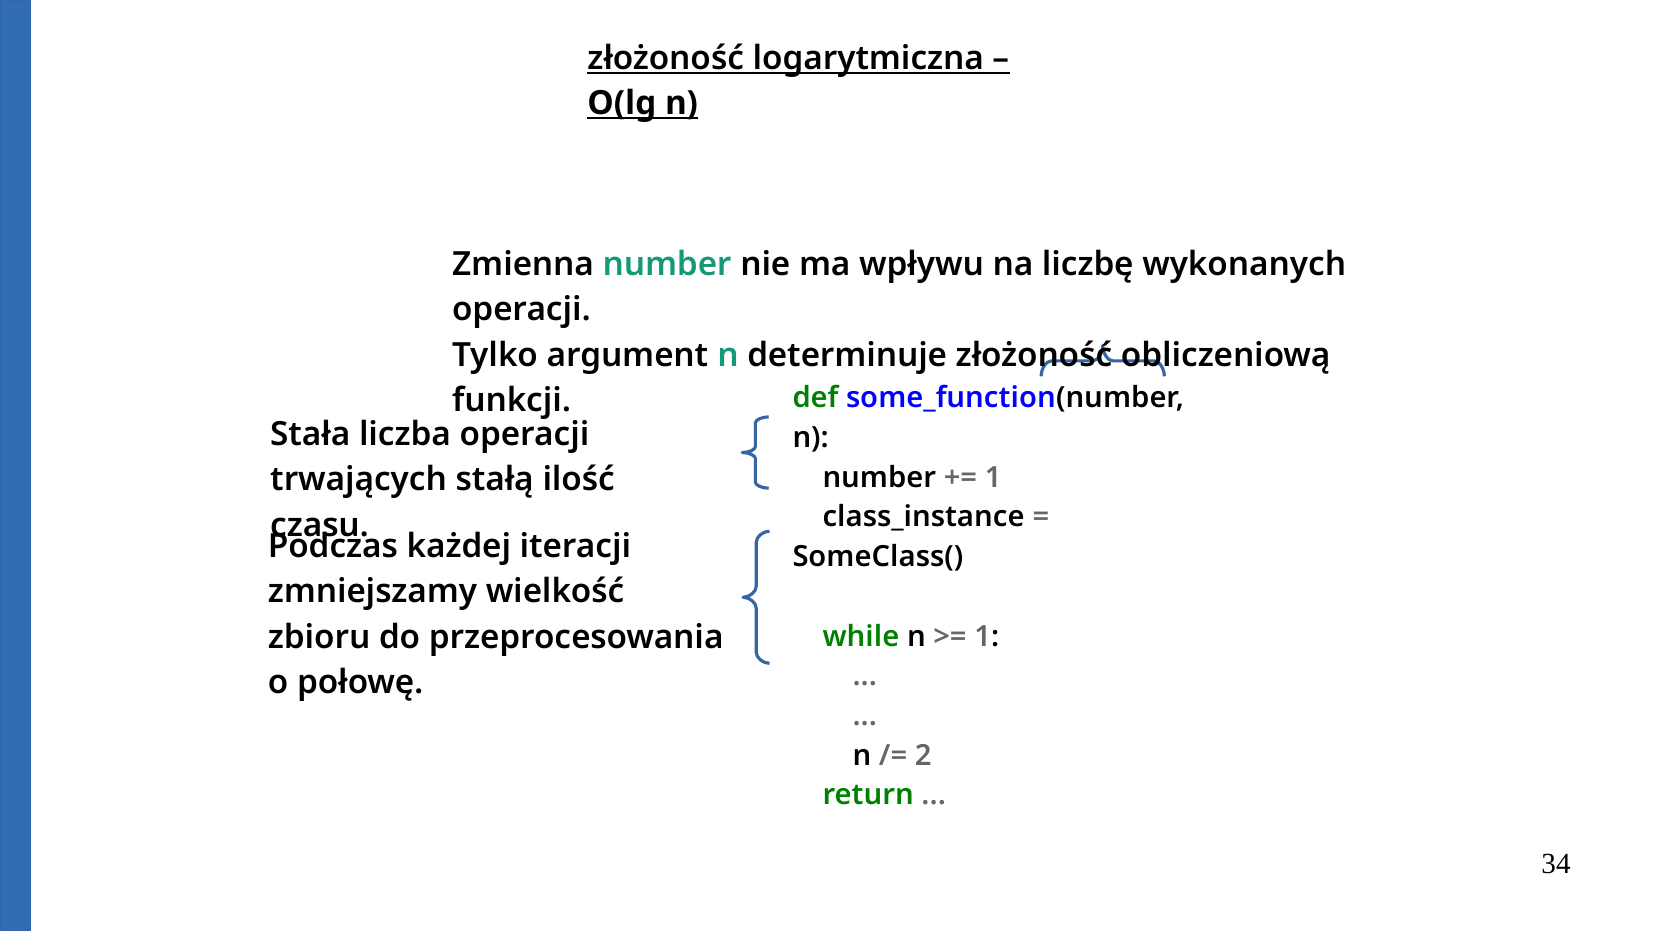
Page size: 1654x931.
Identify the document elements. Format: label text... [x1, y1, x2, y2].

text_box def some_function(number, n): number += 1 class_instance = SomeClass() while n >= 1: ... ... n /= 2 return ... [777, 368, 1242, 717]
text_box Zmienna number nie ma wpływu na liczbę wykonanych operacji. Tylko argument n determinuje złożoność obliczeniową funkcji. [437, 232, 1389, 332]
text_box Stała liczba operacji trwających stałą ilość czasu. [255, 402, 705, 501]
text_box [0, 0, 31, 931]
text_box Podczas każdej iteracji zmniejszamy wielkość zbioru do przeprocesowania o połowę. [253, 514, 741, 664]
text_box złożoność logarytmiczna – O(lg n) [572, 26, 1081, 83]
